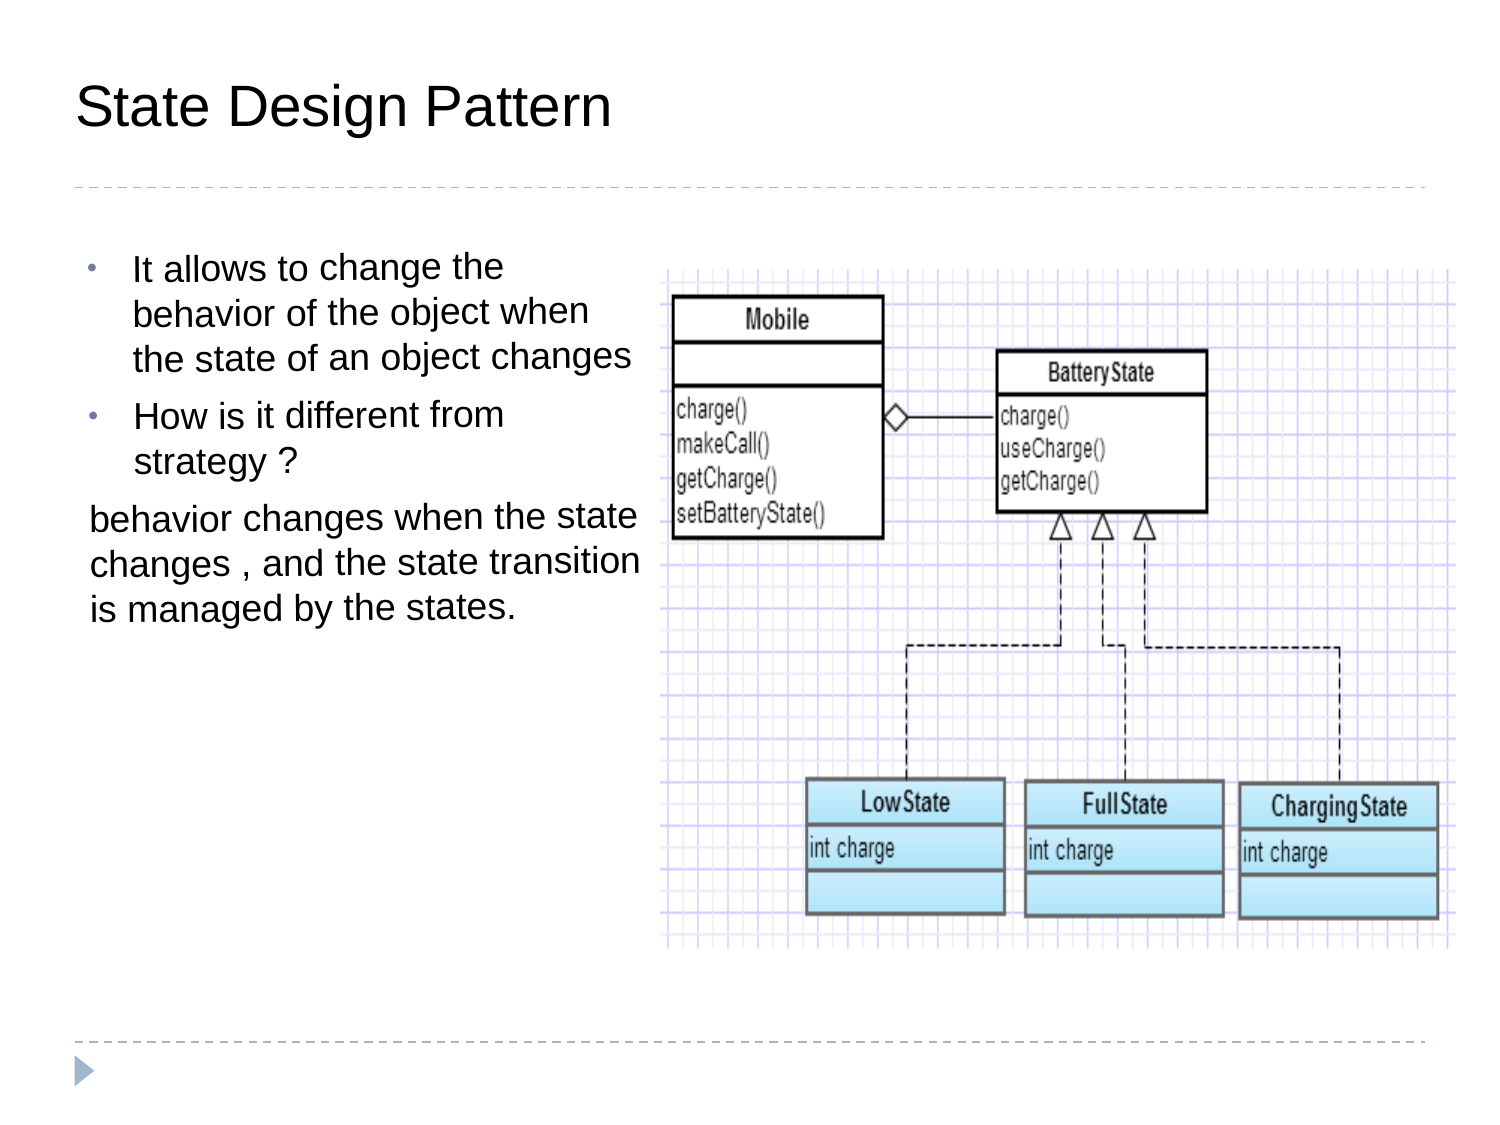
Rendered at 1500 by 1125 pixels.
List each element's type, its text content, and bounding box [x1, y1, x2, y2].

picture [660, 269, 1456, 961]
title State Design Pattern [75, 24, 1425, 188]
list It allows to change the behavior of the object when the state of an object changes How is it different from strategy ? behavior changes when the state changes , and the state transition is managed by the states. [71, 232, 663, 1014]
